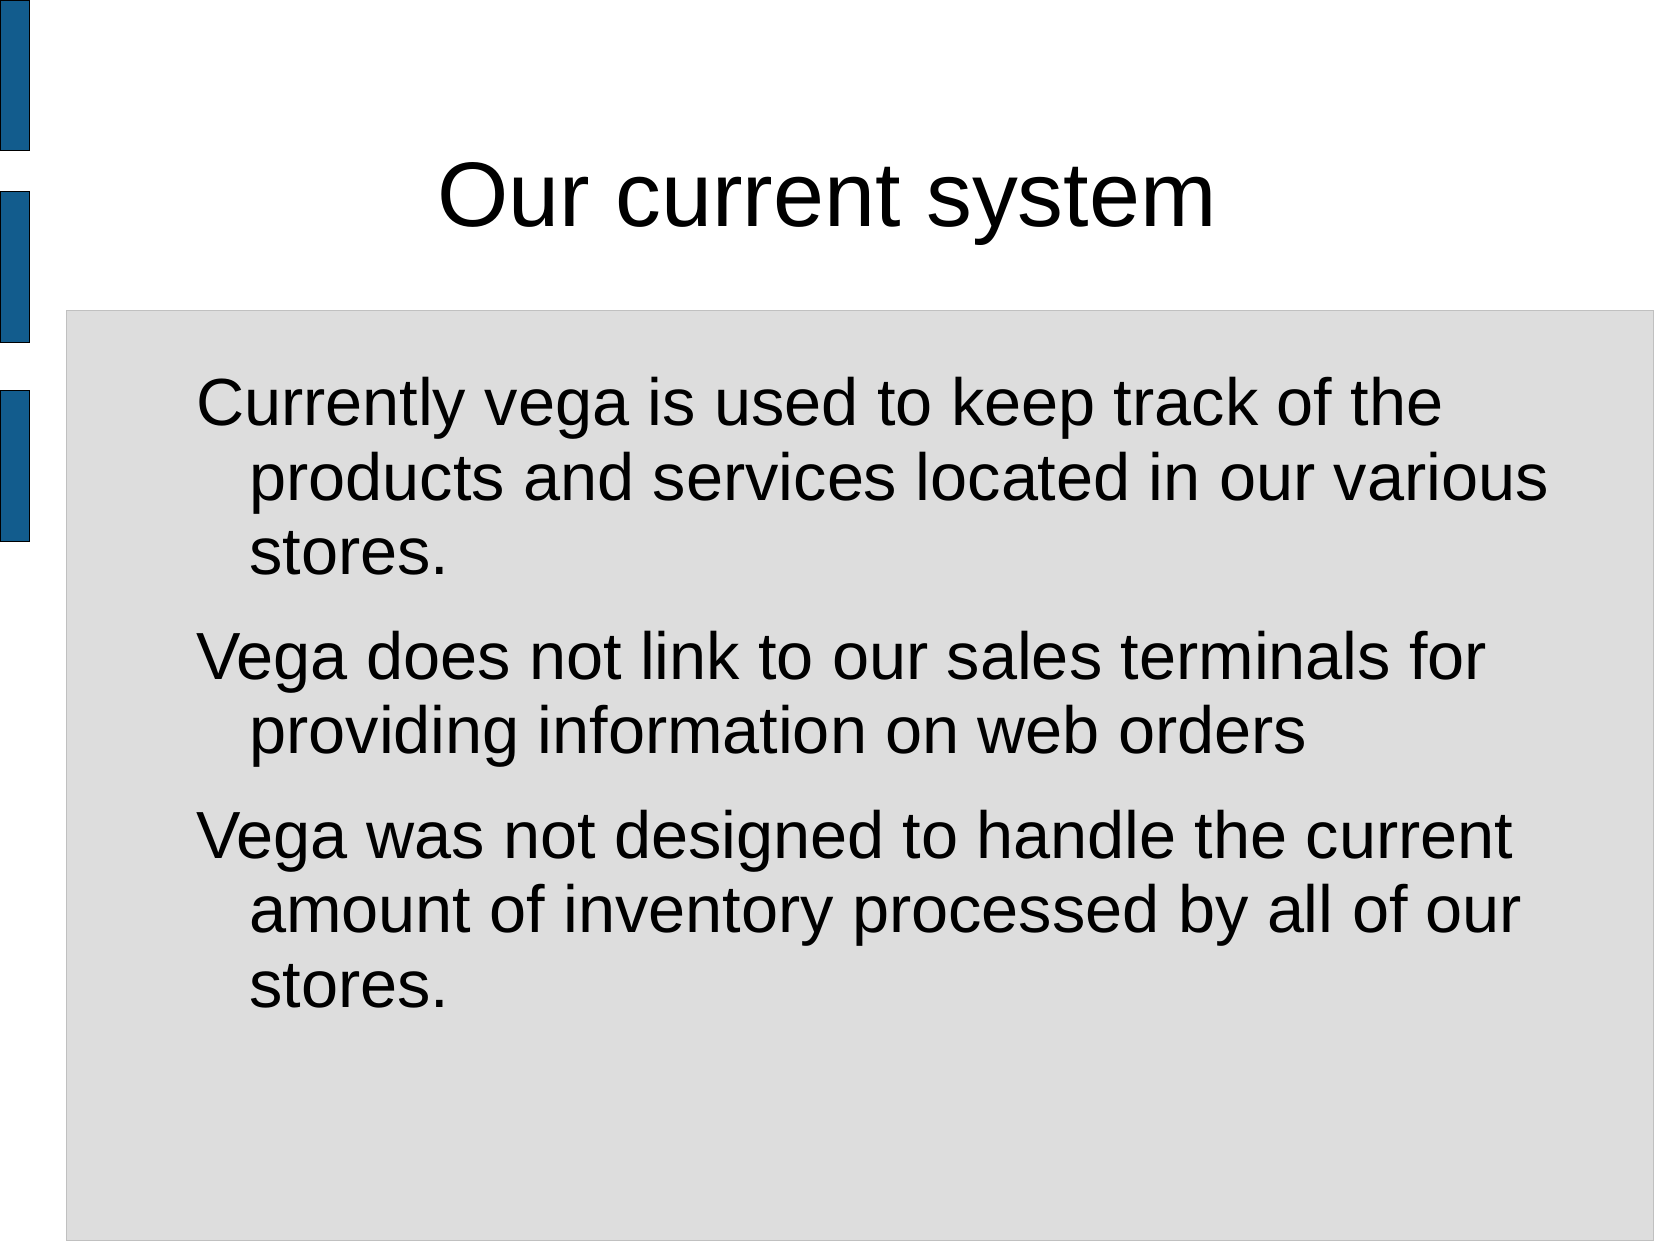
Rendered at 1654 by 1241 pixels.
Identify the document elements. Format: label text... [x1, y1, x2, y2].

title Our current system [121, 91, 1534, 299]
list Currently vega is used to keep track of the products and services located in our various stores. Vega does not link to our sales terminals for providing information on web orders Vega was not designed to handle the current amount of inventory processed by all of our stores. [178, 364, 1570, 1147]
